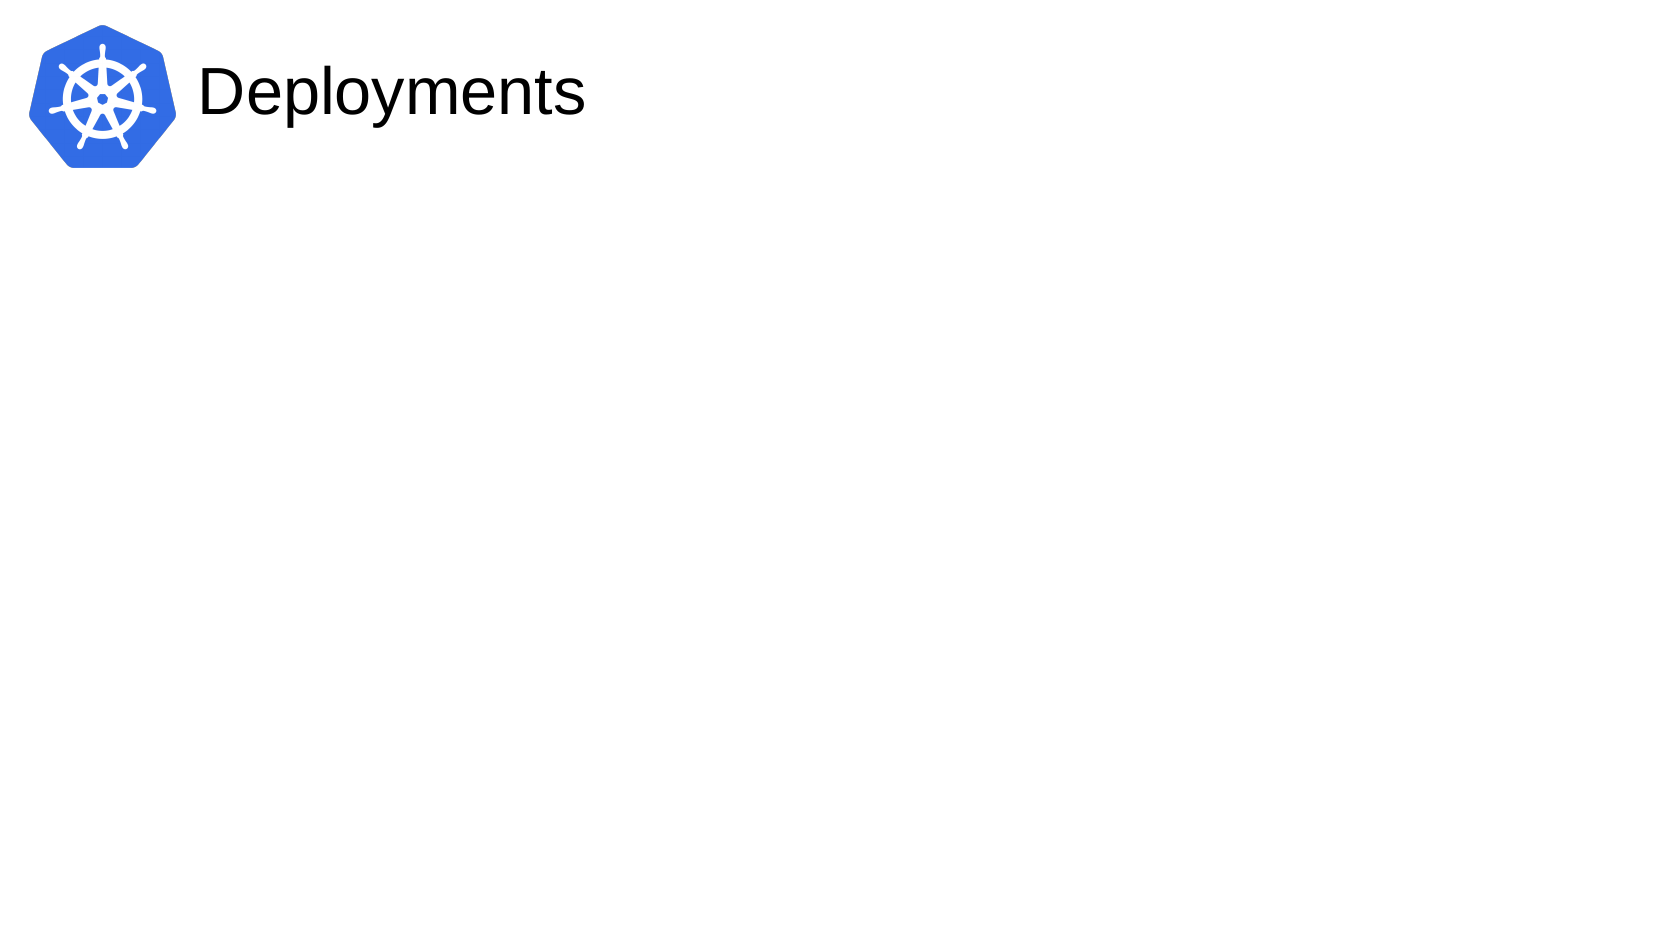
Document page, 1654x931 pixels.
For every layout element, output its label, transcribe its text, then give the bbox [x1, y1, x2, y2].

text_box Deployments [183, 47, 609, 142]
picture [27, 23, 178, 170]
